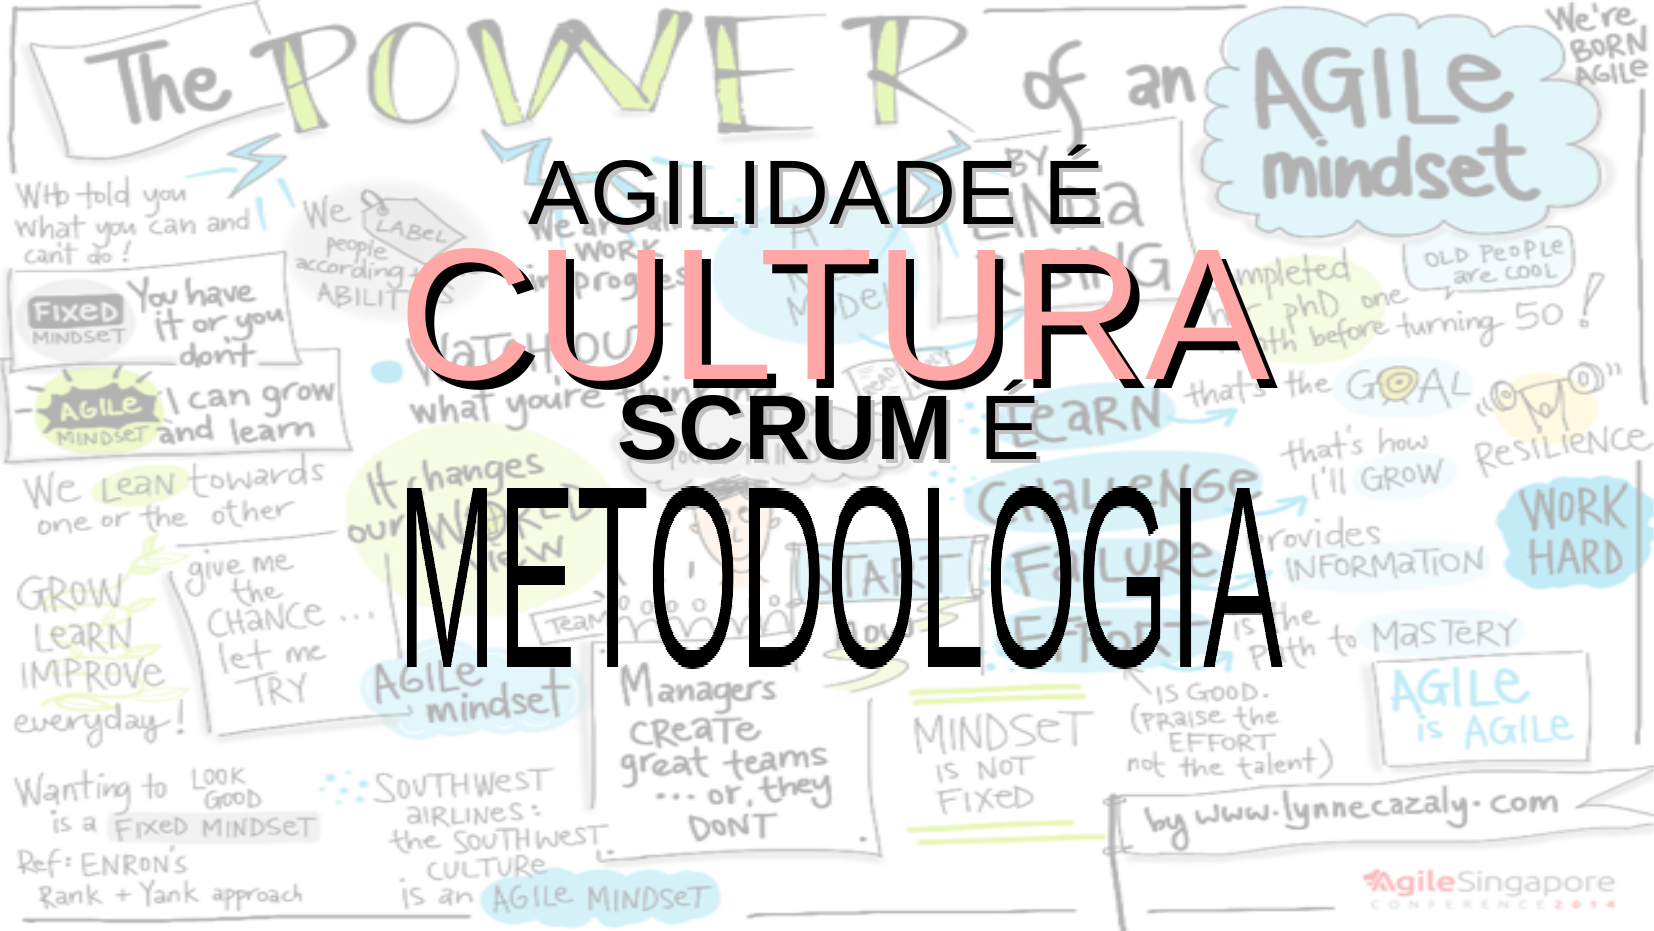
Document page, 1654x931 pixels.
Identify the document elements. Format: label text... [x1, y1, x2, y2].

title AGILIDADE É [391, 115, 1243, 209]
title CULTURA [380, 209, 1290, 420]
picture [366, 433, 1312, 721]
title SCRUM É [403, 349, 1254, 505]
